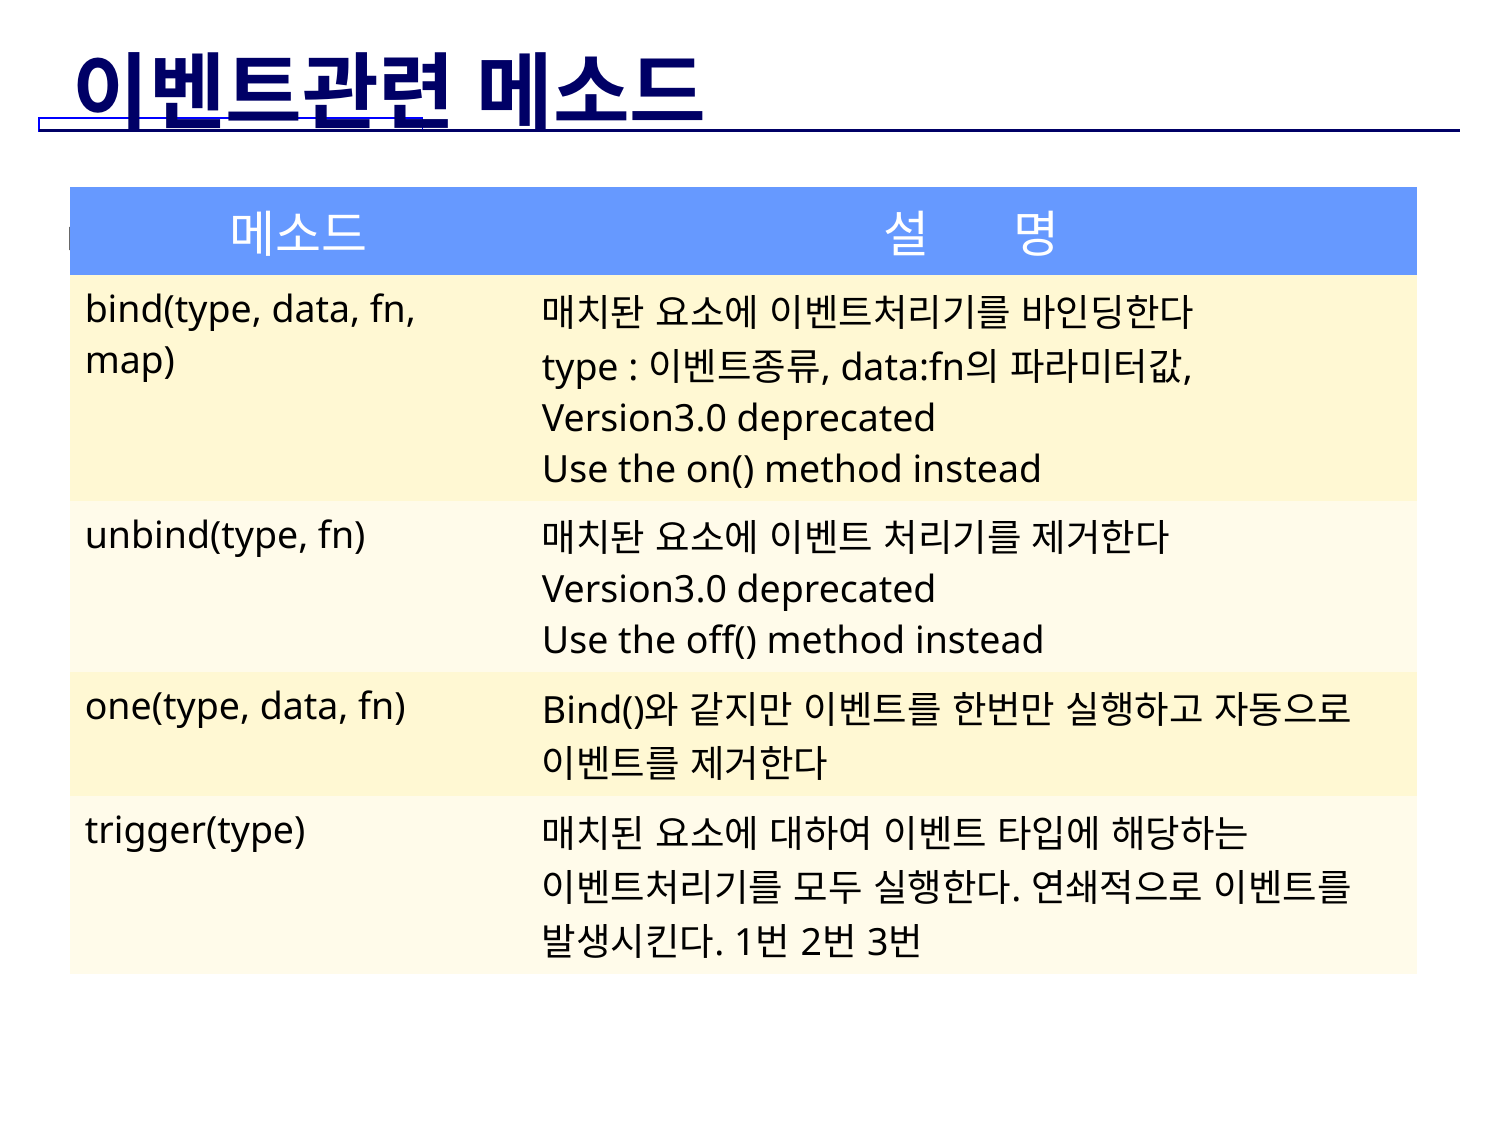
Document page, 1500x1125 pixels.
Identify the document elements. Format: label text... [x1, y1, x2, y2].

table_cell 매치된 요소에 대하여 이벤트 타입에 해당하는 이벤트처리기를 모두 실행한다. 연쇄적으로 이벤트를 발생시킨다. 1번 2번 3번 [527, 796, 1417, 974]
table_cell 매치돤 요소에 이벤트처리기를 바인딩한다 type : 이벤트종류, data:fn의 파라미터값, Version3.0 deprecated Use the on() method instead [527, 275, 1417, 501]
table_header 설 명 [527, 187, 1417, 275]
table_cell Bind()와 같지만 이벤트를 한번만 실행하고 자동으로 이벤트를 제거한다 [527, 672, 1417, 796]
table_cell unbind(type, fn) [70, 501, 527, 672]
table_cell 매치돤 요소에 이벤트 처리기를 제거한다 Version3.0 deprecated Use the off() method instead [527, 501, 1417, 672]
table_cell one(type, data, fn) [70, 672, 527, 796]
table_header 메소드 [70, 187, 527, 275]
list 메소드2 [40, 208, 1460, 1081]
title 이벤트관련 메소드 [58, 31, 1077, 110]
table_cell bind(type, data, fn, map) [70, 275, 527, 501]
table_cell trigger(type) [70, 796, 527, 974]
